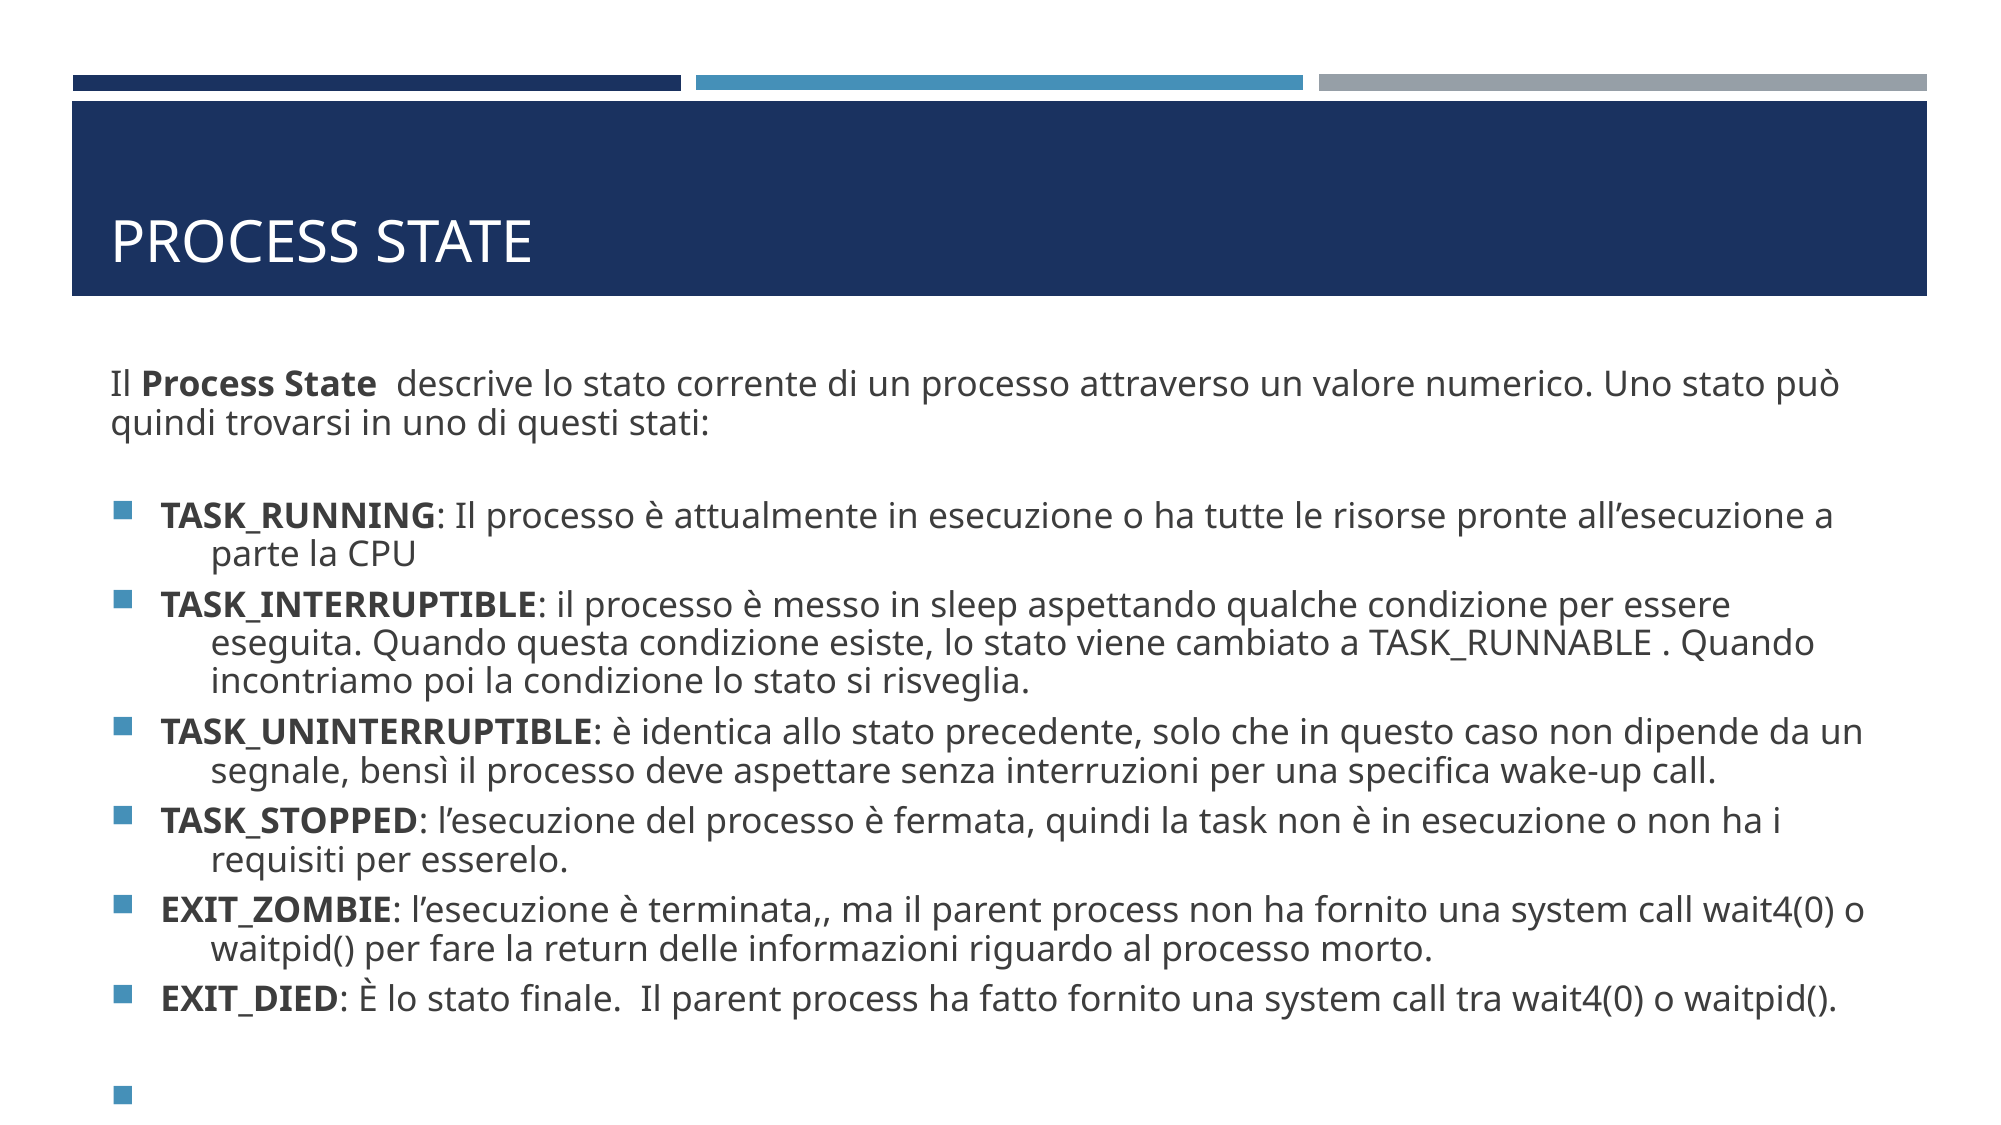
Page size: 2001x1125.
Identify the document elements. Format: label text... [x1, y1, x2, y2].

title Process State [95, 115, 1905, 282]
list Il Process State descrive lo stato corrente di un processo attraverso un valore numerico. Uno stato può quindi trovarsi in uno di questi stati: TASK_RUNNING: Il processo è attualmente in esecuzione o ha tutte le risorse pronte all’esecuzione a parte la CPU TASK_INTERRUPTIBLE: il processo è messo in sleep aspettando qualche condizione per essere eseguita. Quando questa condizione esiste, lo stato viene cambiato a TASK_RUNNABLE . Quando incontriamo poi la condizione lo stato si risveglia. TASK_UNINTERRUPTIBLE: è identica allo stato precedente, solo che in questo caso non dipende da un segnale, bensì il processo deve aspettare senza interruzioni per una specifica wake-up call. TASK_STOPPED: l’esecuzione del processo è fermata, quindi la task non è in esecuzione o non ha i requisiti per esserelo. EXIT_ZOMBIE: l’esecuzione è terminata,, ma il parent process non ha fornito una system call wait4(0) o waitpid() per fare la return delle informazioni riguardo al processo morto. EXIT_DIED: È lo stato finale. Il parent process ha fatto fornito una system call tra wait4(0) o waitpid(). [95, 358, 1905, 1082]
